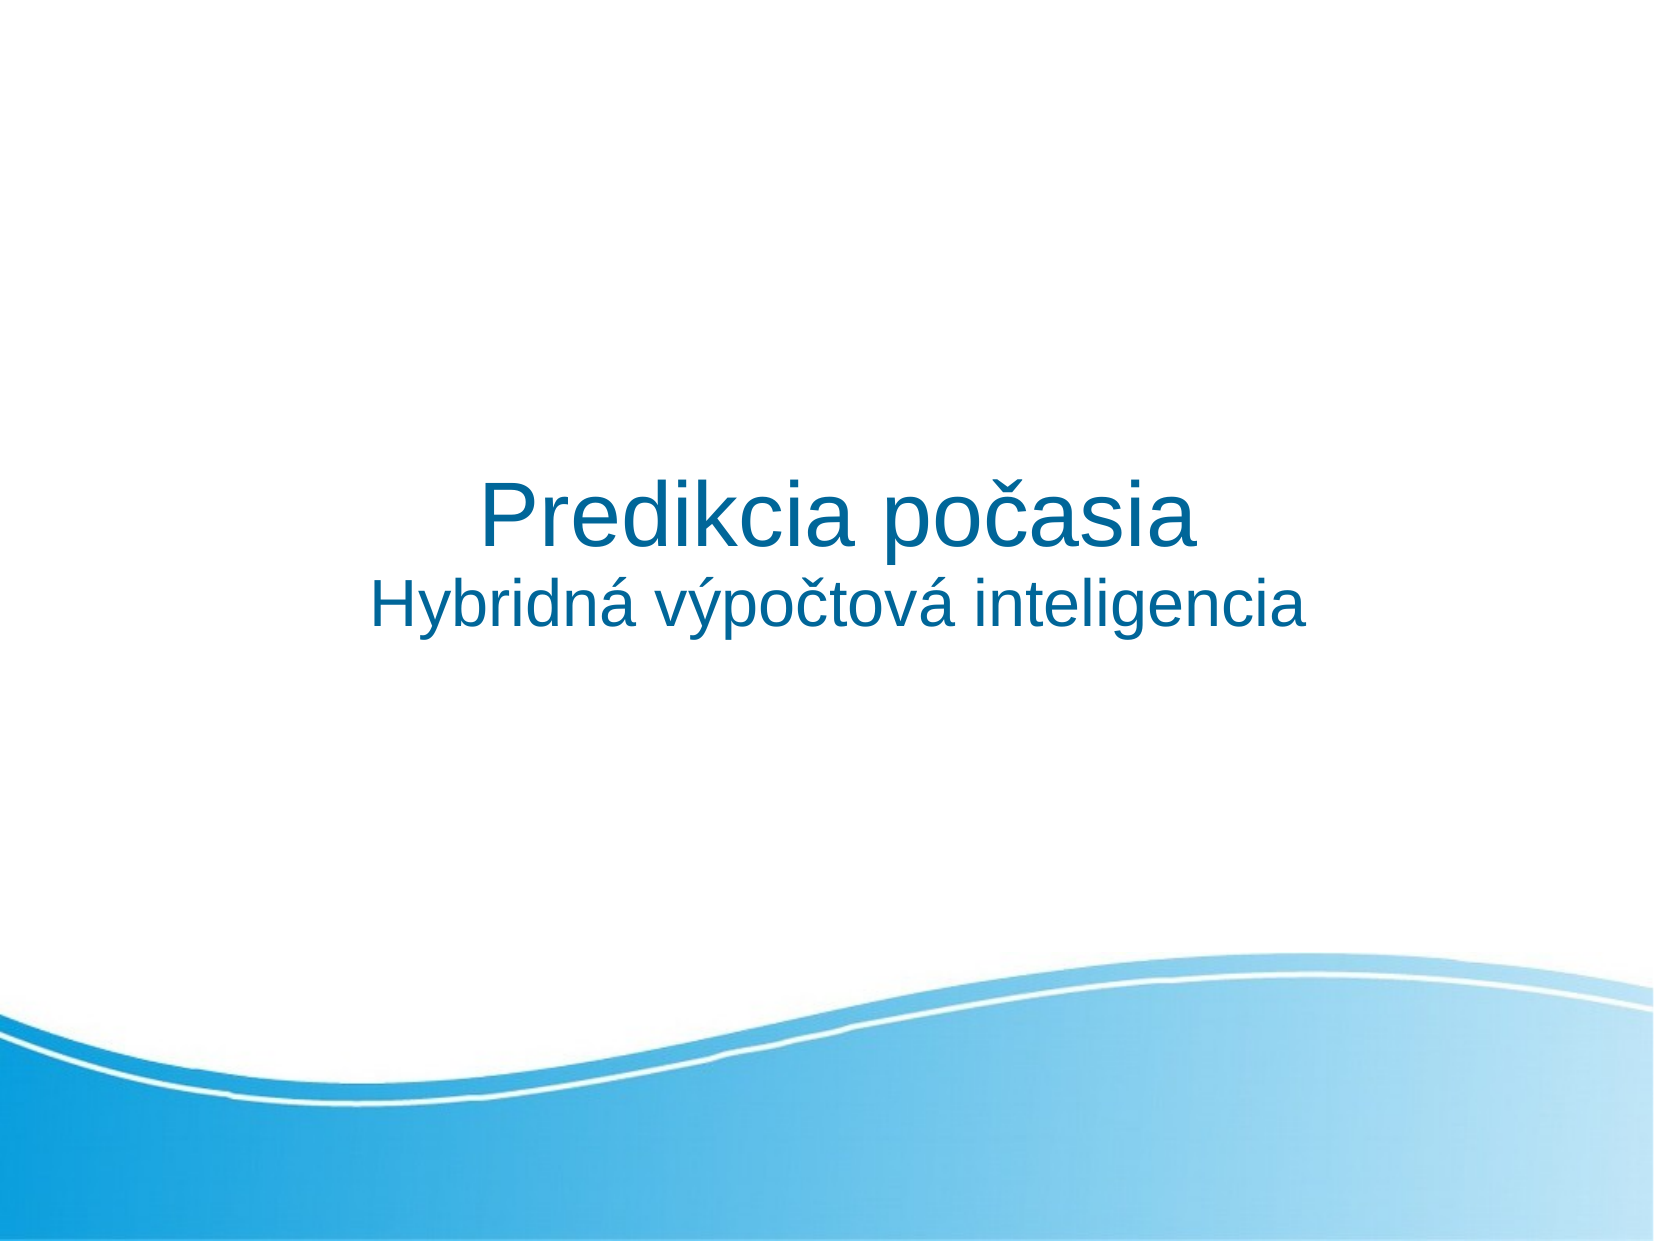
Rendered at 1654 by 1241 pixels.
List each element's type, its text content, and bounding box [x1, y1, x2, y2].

title Predikcia počasia Hybridná výpočtová inteligencia [94, 448, 1583, 656]
picture [0, 952, 1654, 1241]
